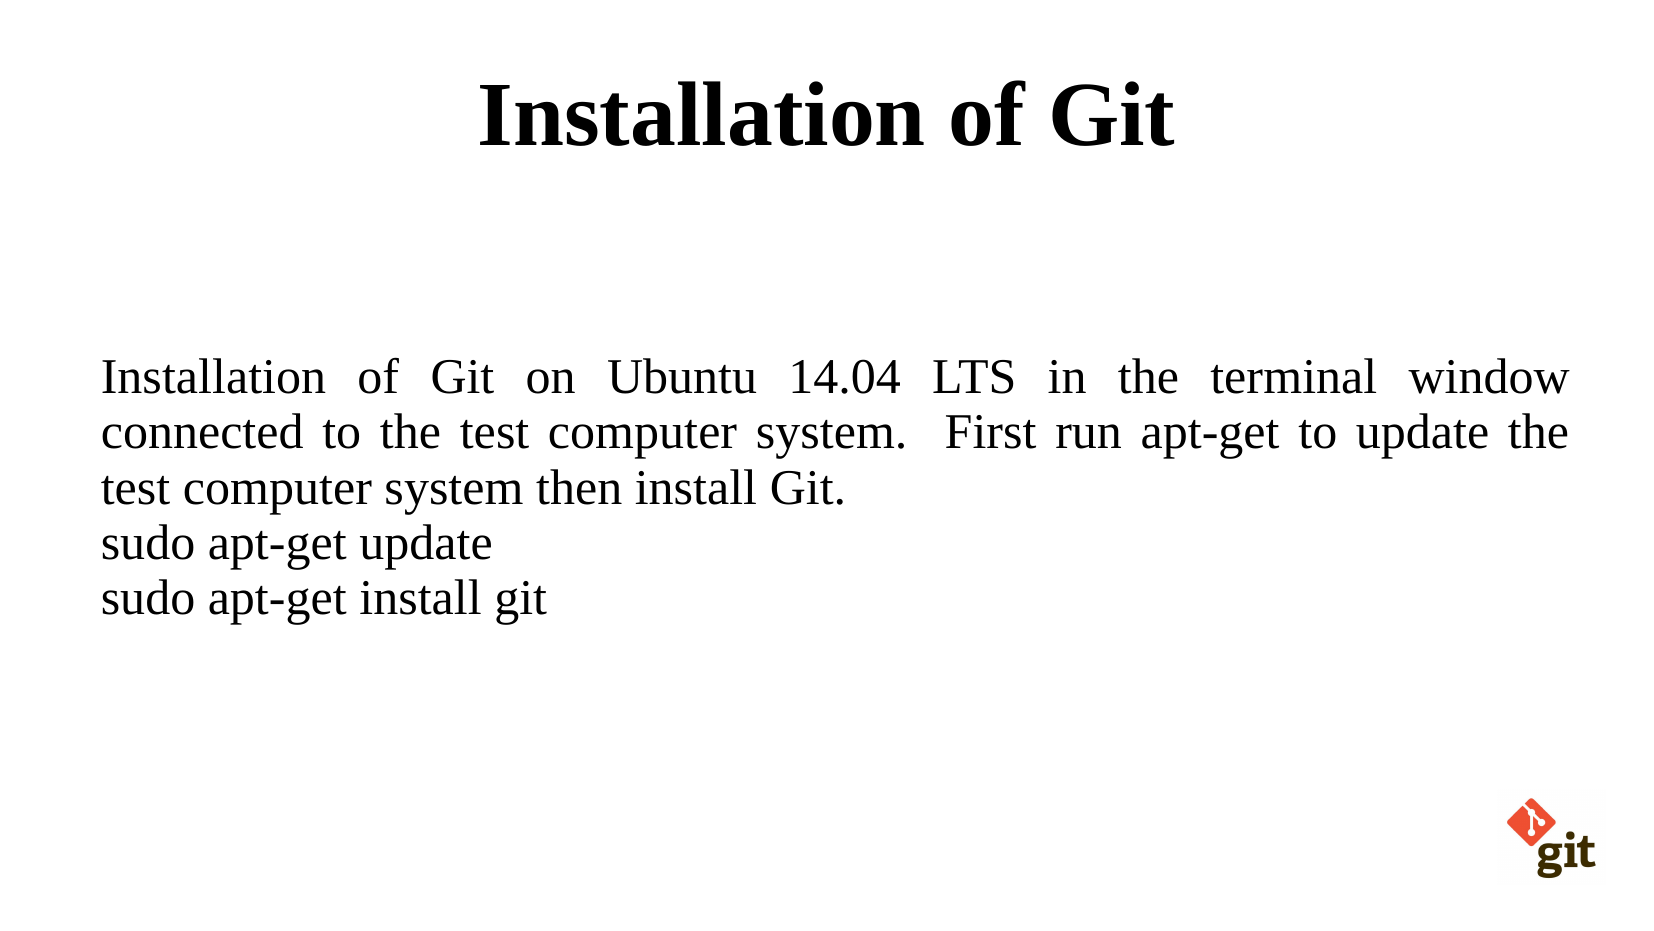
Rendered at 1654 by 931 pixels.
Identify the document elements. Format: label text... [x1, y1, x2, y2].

picture [1497, 789, 1606, 886]
list Installation of Git on Ubuntu 14.04 LTS in the terminal window connected to the test computer system. First run apt-get to update the test computer system then install Git. sudo apt-get update sudo apt-get install git [30, 217, 1571, 758]
title Installation of Git [82, 37, 1571, 193]
